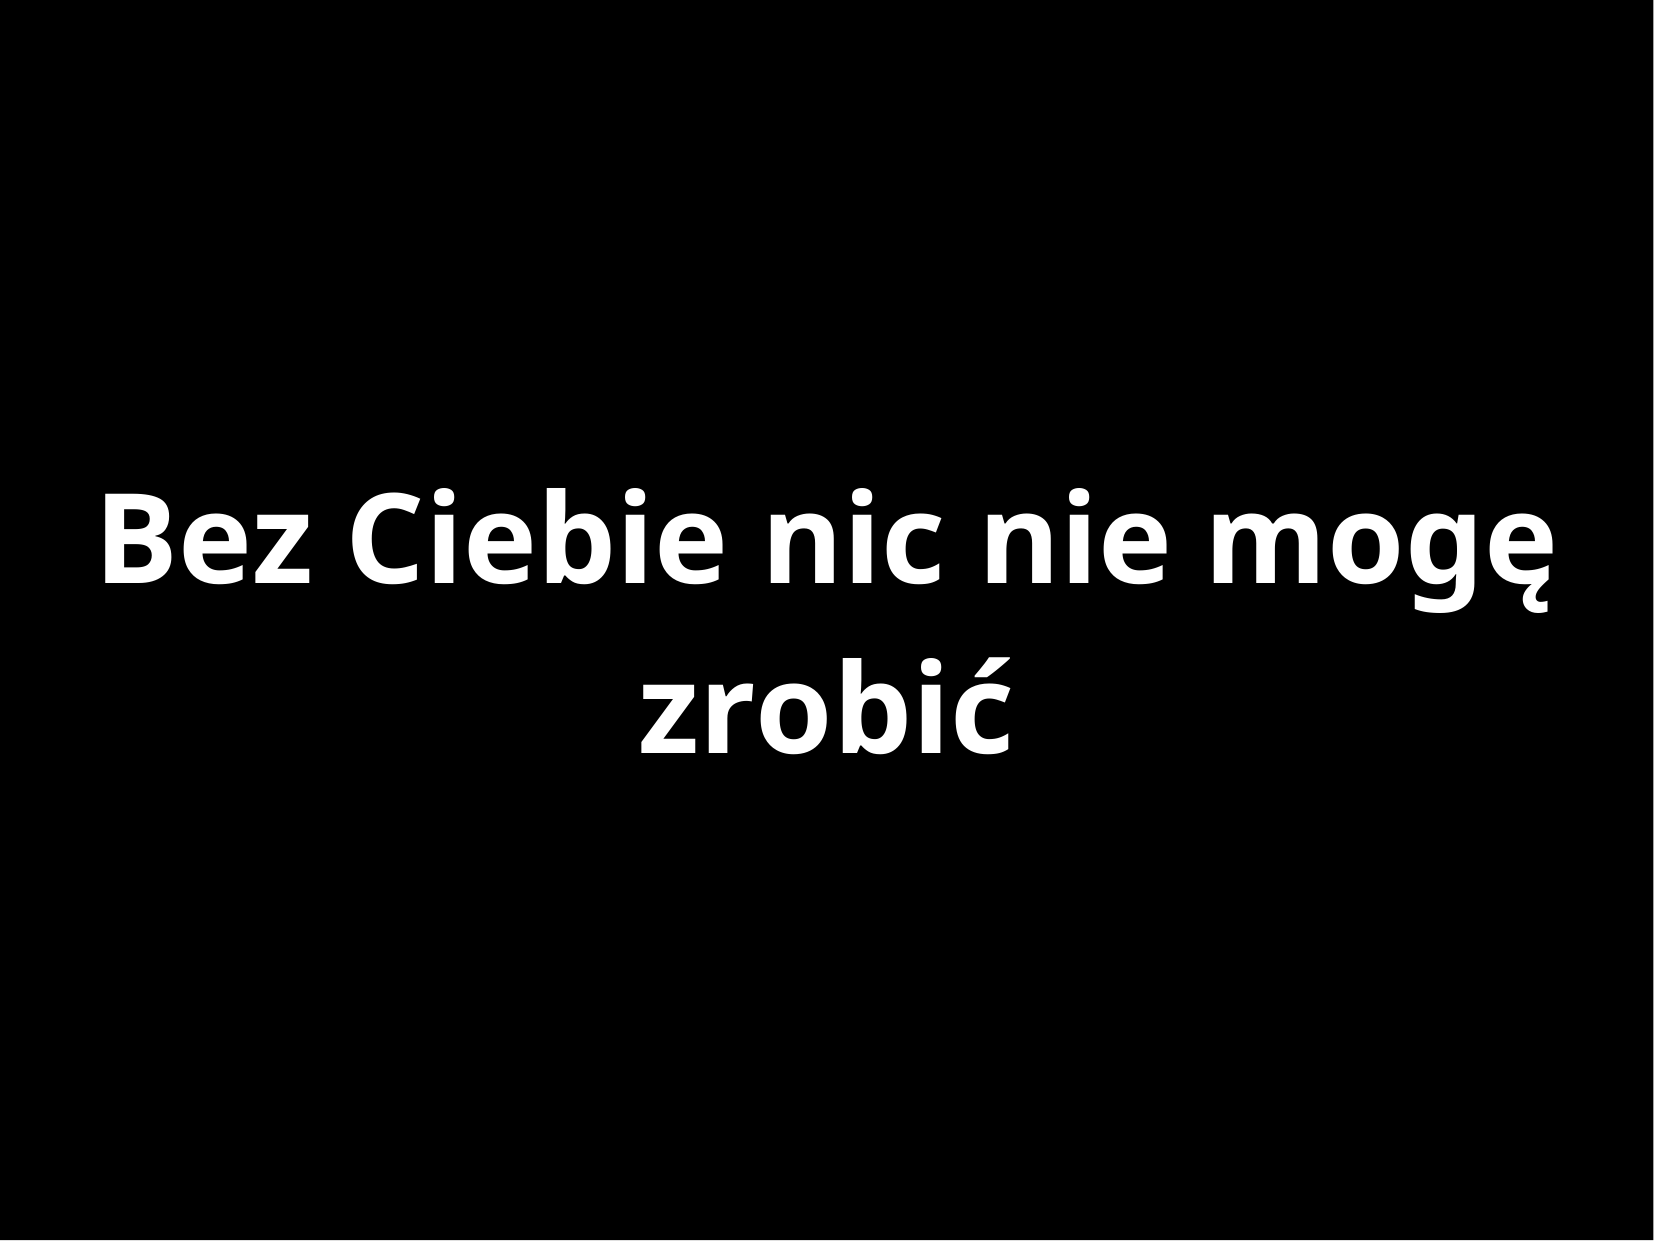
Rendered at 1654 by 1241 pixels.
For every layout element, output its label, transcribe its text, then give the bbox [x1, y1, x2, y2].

title Bez Ciebie nic nie mogę zrobić [0, 0, 1654, 1241]
